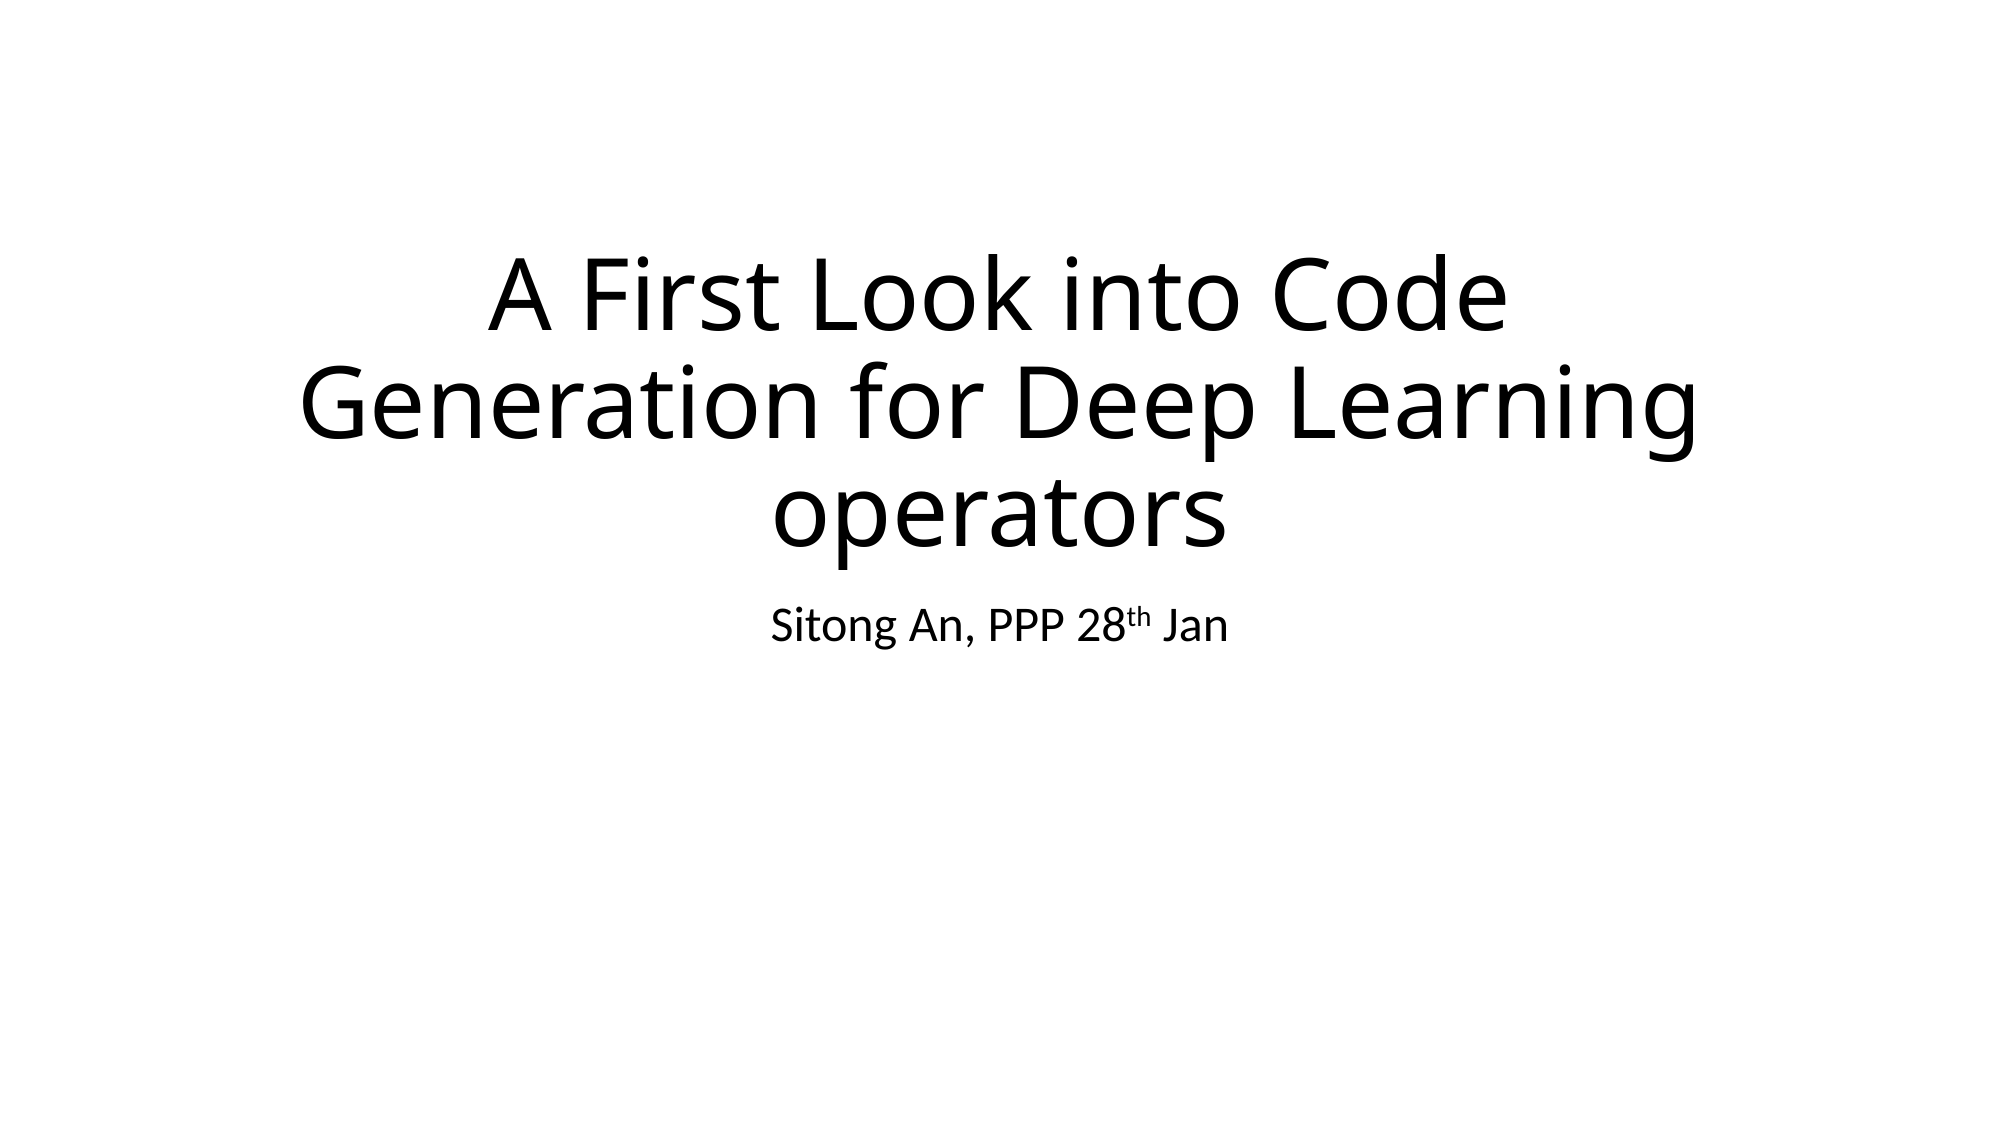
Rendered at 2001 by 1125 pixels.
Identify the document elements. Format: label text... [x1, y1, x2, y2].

title A First Look into Code Generation for Deep Learning operators [249, 184, 1750, 576]
subtitle Sitong An, PPP 28th Jan [249, 590, 1750, 863]
